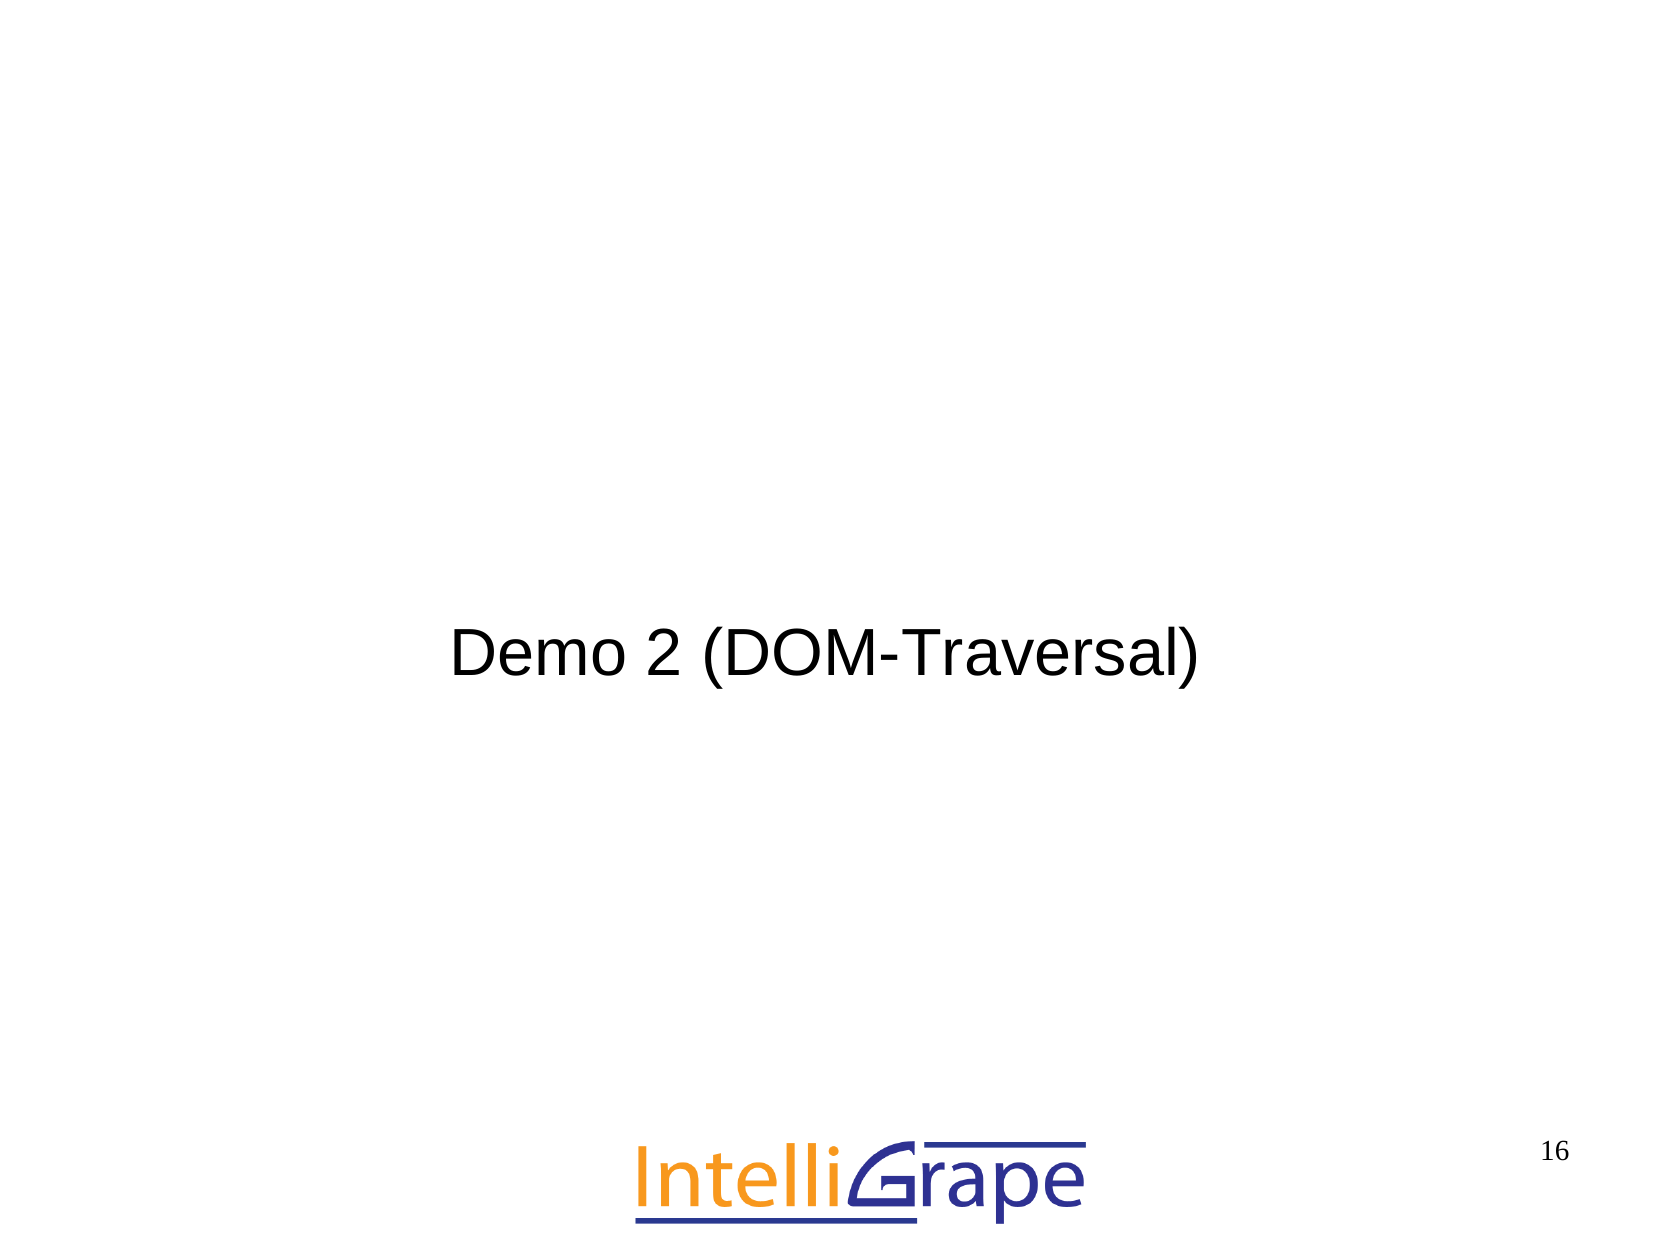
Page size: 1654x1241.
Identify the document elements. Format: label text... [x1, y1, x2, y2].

picture [631, 1129, 1088, 1229]
subtitle Demo 2 (DOM-Traversal) [82, 242, 1570, 1062]
